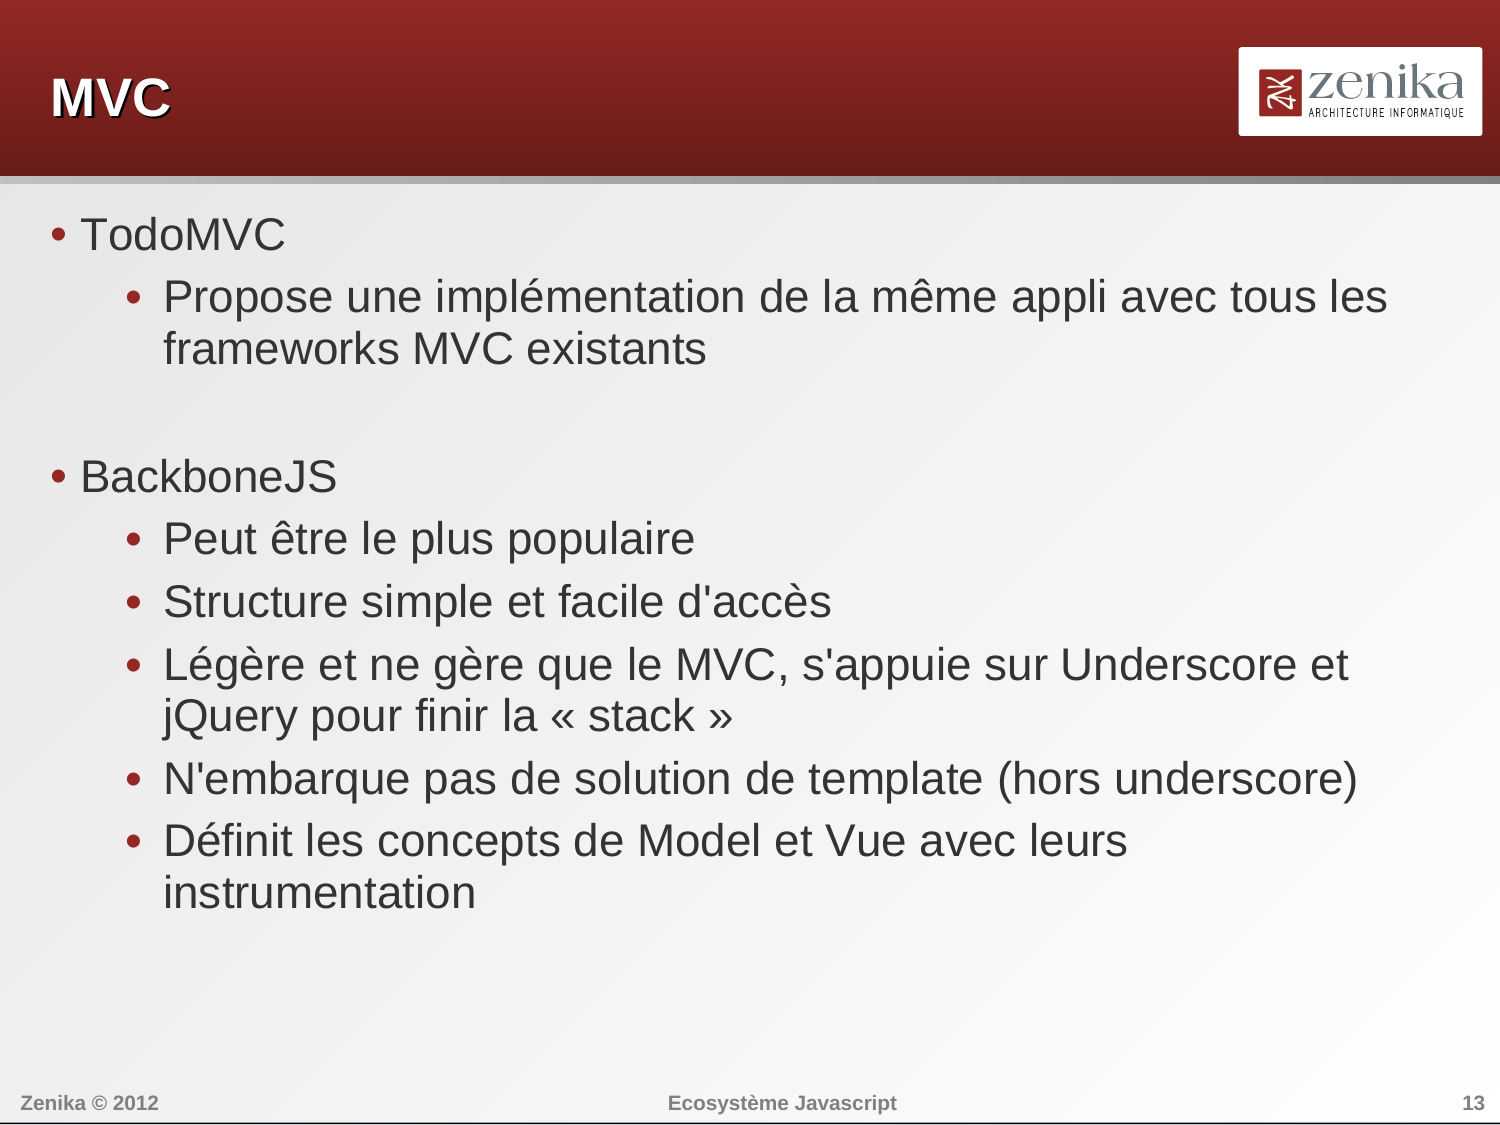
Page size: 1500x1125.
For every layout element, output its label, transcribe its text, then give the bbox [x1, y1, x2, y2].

list TodoMVC Propose une implémentation de la même appli avec tous les frameworks MVC existants BackboneJS Peut être le plus populaire Structure simple et facile d'accès Légère et ne gère que le MVC, s'appuie sur Underscore et jQuery pour finir la « stack » N'embarque pas de solution de template (hors underscore) Définit les concepts de Model et Vue avec leurs instrumentation [50, 208, 1435, 918]
picture [1257, 58, 1464, 125]
title MVC [50, 3, 1206, 192]
